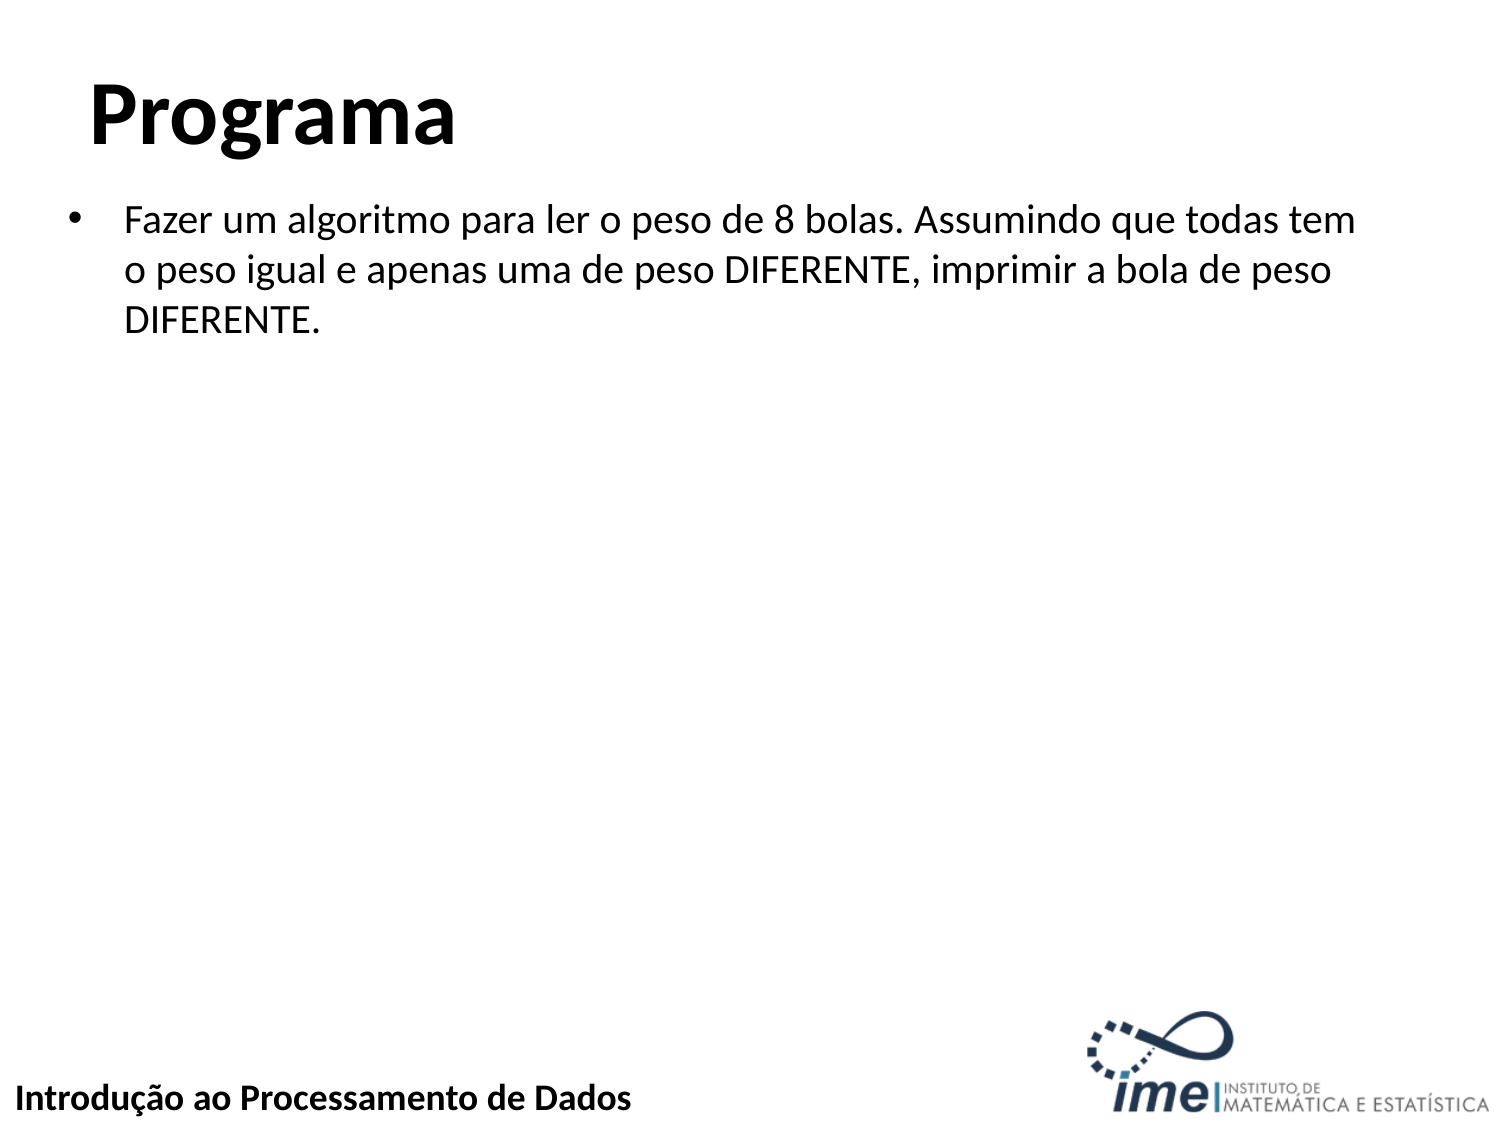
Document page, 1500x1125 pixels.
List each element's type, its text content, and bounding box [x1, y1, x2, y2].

list Fazer um algoritmo para ler o peso de 8 bolas. Assumindo que todas tem o peso igual e apenas uma de peso DIFERENTE, imprimir a bola de peso DIFERENTE. [53, 184, 1404, 390]
picture [1086, 1011, 1495, 1115]
title Programa [75, 45, 1425, 233]
